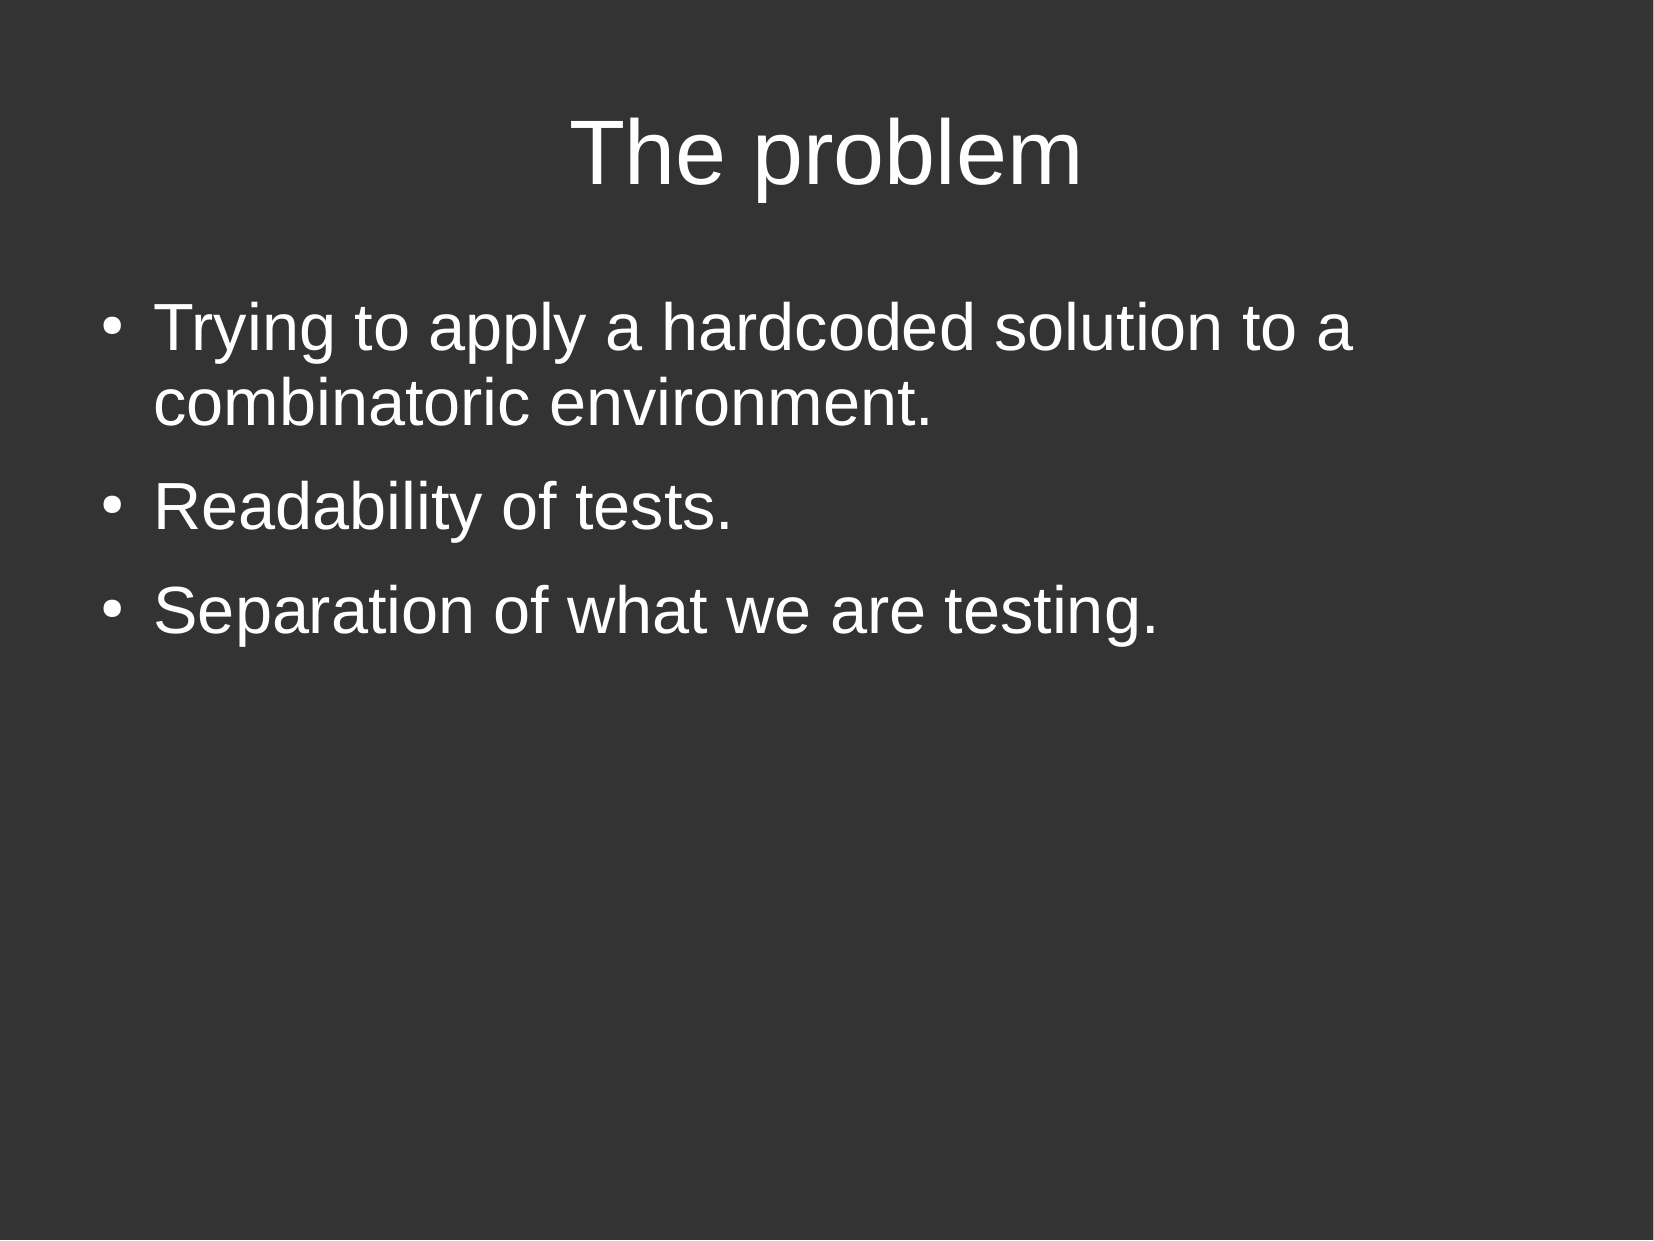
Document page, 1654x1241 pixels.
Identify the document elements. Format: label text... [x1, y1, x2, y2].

list Trying to apply a hardcoded solution to a combinatoric environment. Readability of tests. Separation of what we are testing. [82, 290, 1571, 1010]
title The problem [82, 49, 1571, 257]
